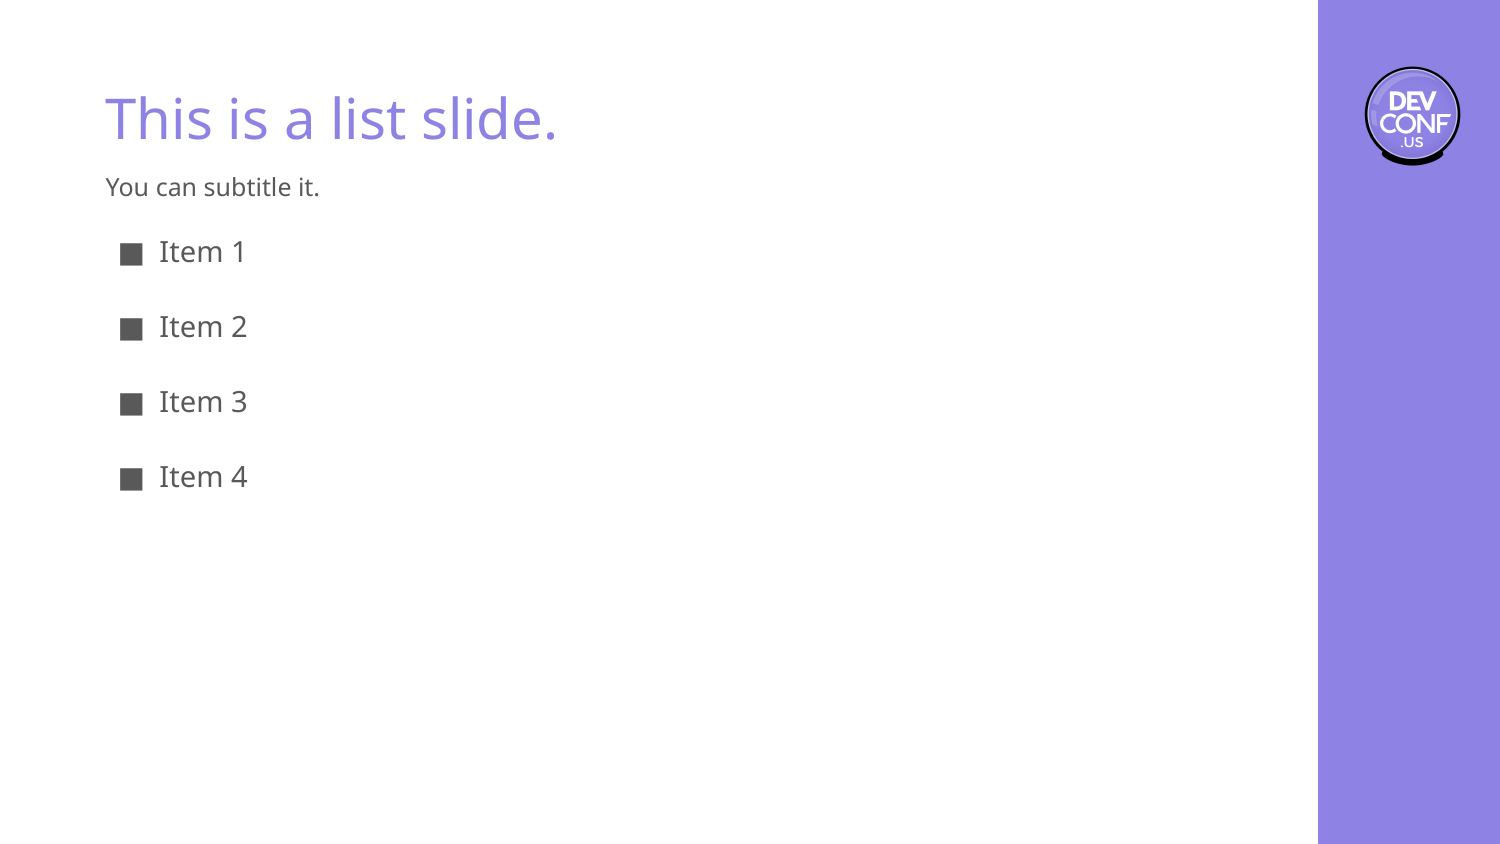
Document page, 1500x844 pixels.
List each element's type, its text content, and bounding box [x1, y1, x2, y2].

picture [1358, 61, 1467, 170]
list Item 1 Item 2 Item 3 Item 4 [103, 224, 1098, 740]
subtitle You can subtitle it. [105, 163, 1100, 208]
title This is a list slide. [105, 70, 1100, 163]
